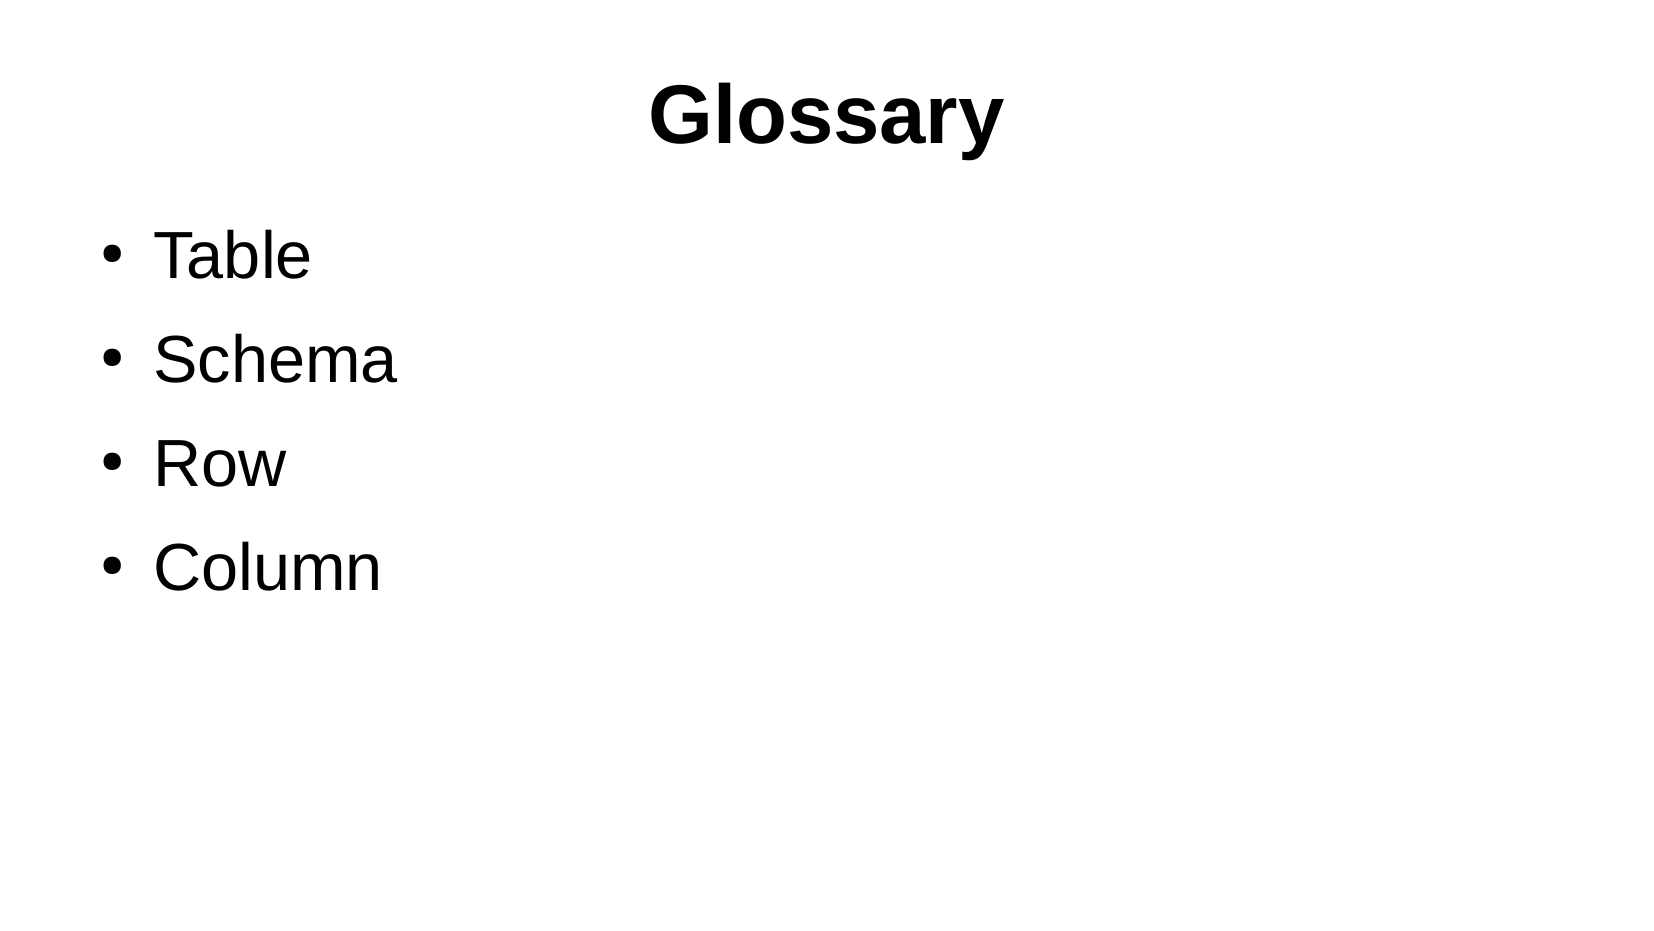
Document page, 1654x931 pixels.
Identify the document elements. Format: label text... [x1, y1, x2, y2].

title Glossary [82, 37, 1571, 193]
list Table Schema Row Column [82, 217, 1571, 758]
